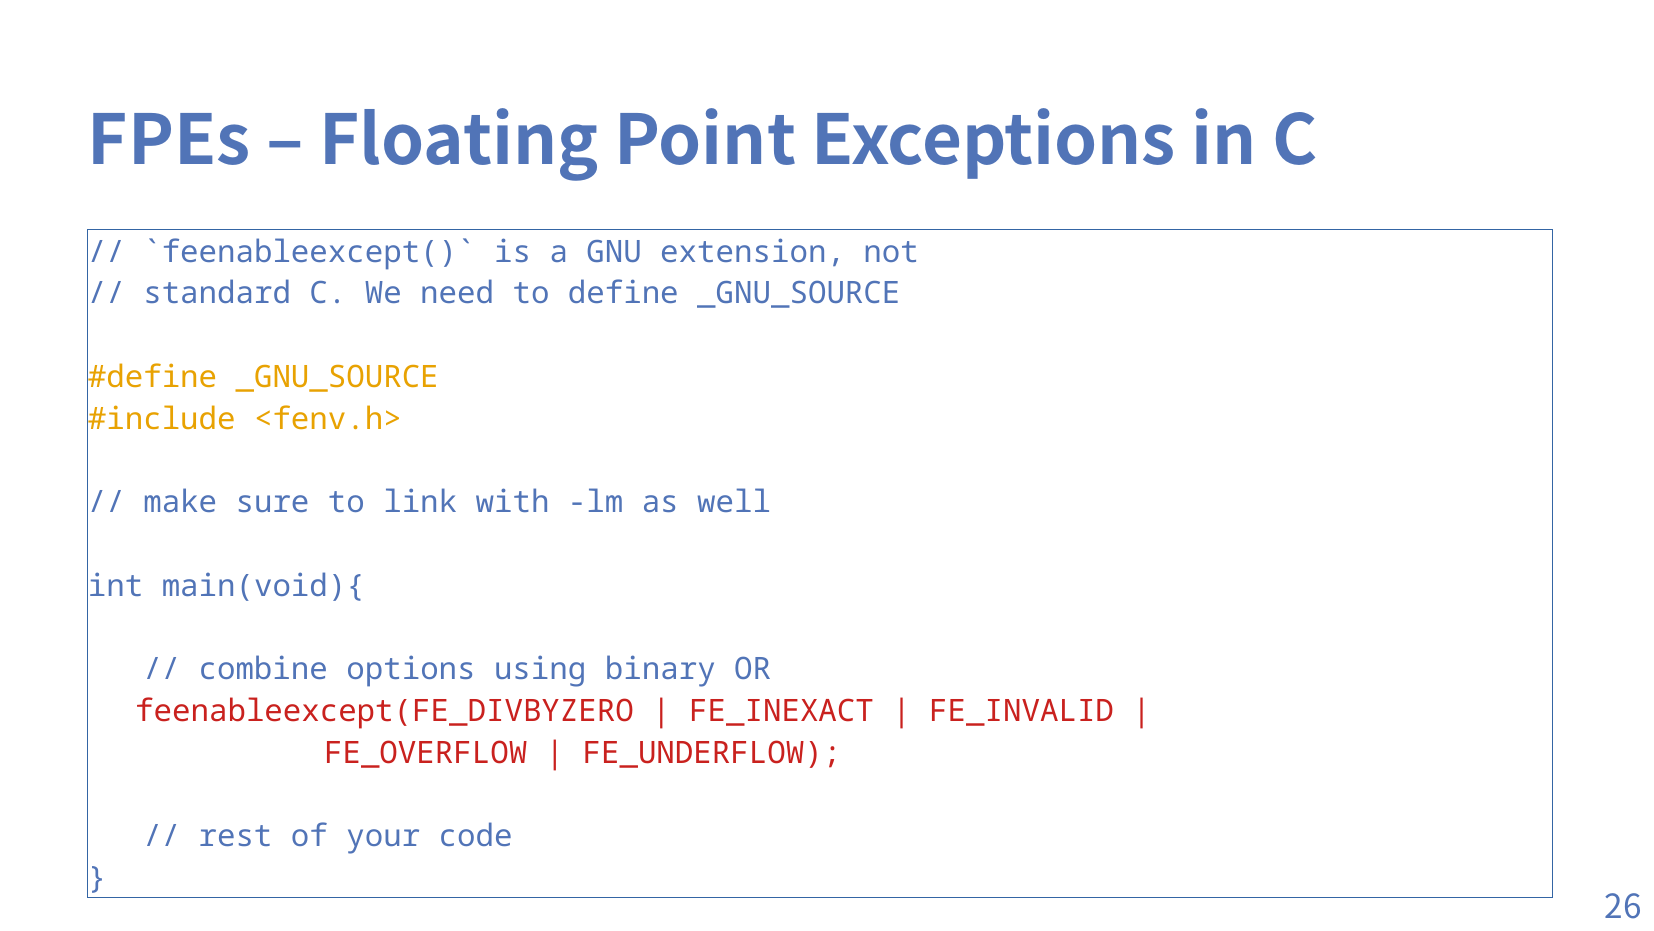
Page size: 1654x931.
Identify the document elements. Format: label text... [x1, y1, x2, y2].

title FPEs – Floating Point Exceptions in C [87, 93, 1563, 176]
list // `feenableexcept()` is a GNU extension, not // standard C. We need to define _GNU_SOURCE #define _GNU_SOURCE #include <fenv.h> // make sure to link with -lm as well int main(void){ // combine options using binary OR feenableexcept(FE_DIVBYZERO | FE_INEXACT | FE_INVALID | FE_OVERFLOW | FE_UNDERFLOW); // rest of your code } [87, 229, 1553, 898]
